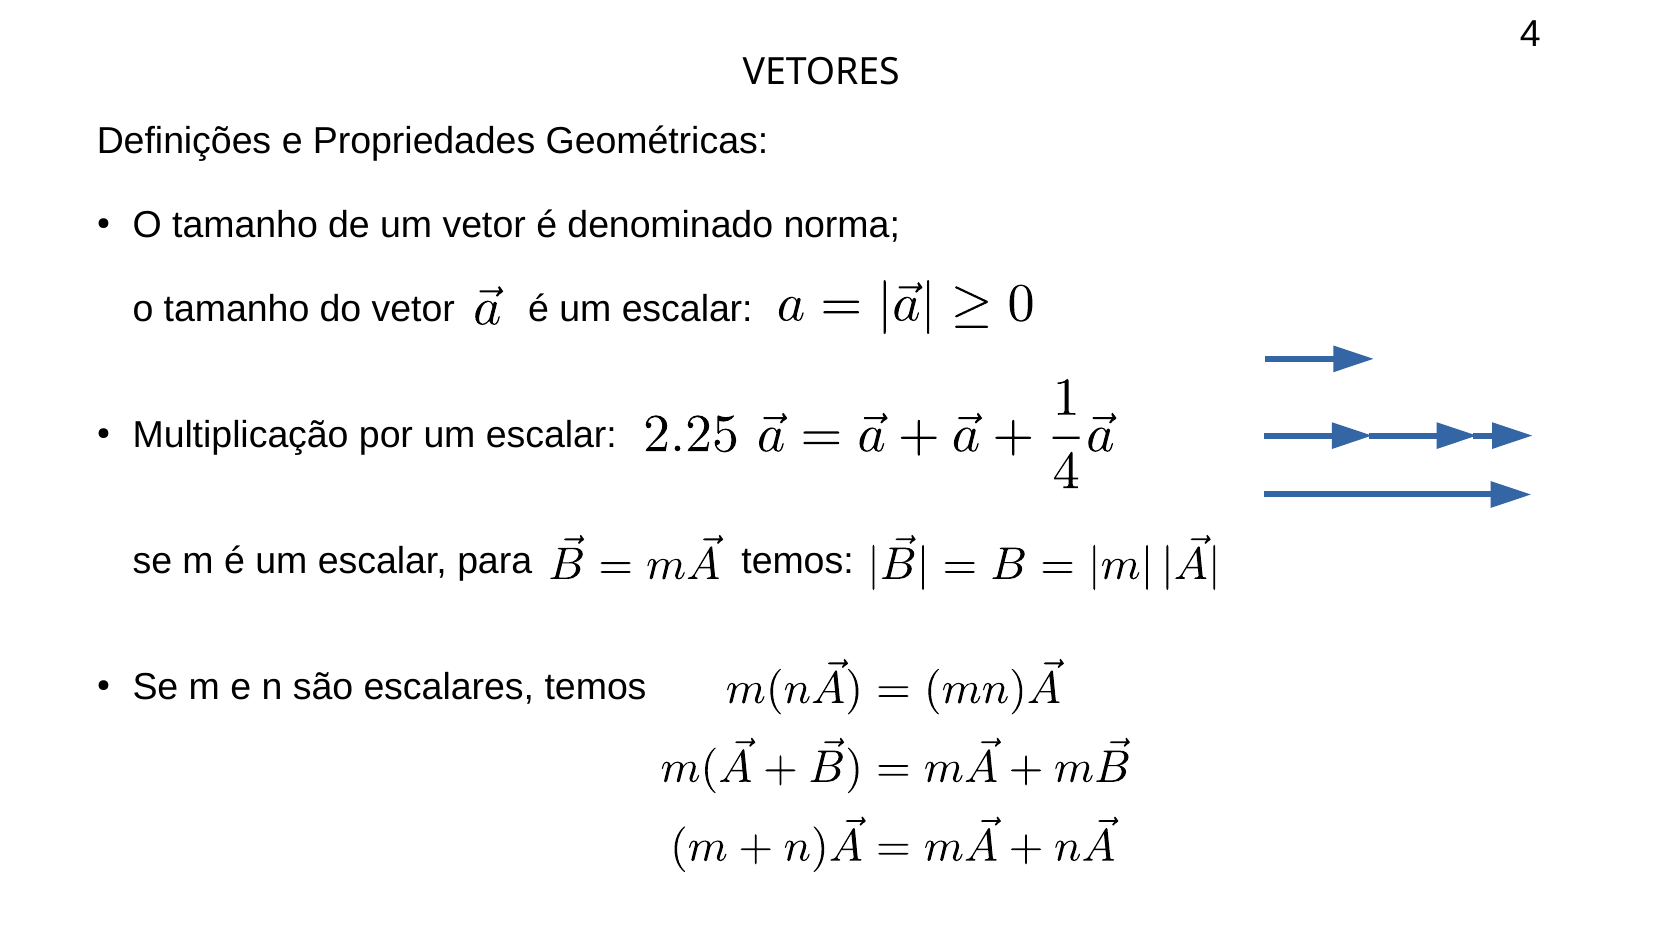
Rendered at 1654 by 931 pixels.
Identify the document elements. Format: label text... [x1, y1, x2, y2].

text_box VETORES [728, 11, 937, 93]
picture [548, 534, 724, 580]
picture [867, 534, 1216, 591]
text_box Definições e Propriedades Geométricas: O tamanho de um vetor é denominado norma; o tamanho do vetor é um escalar: Multiplicação por um escalar: se m é um escalar, para temos: Se m e n são escalares, temos [82, 112, 1536, 862]
picture [640, 376, 1119, 491]
text_box <number> [1505, 4, 1654, 75]
picture [660, 658, 1130, 873]
picture [774, 278, 1035, 336]
picture [467, 283, 506, 327]
